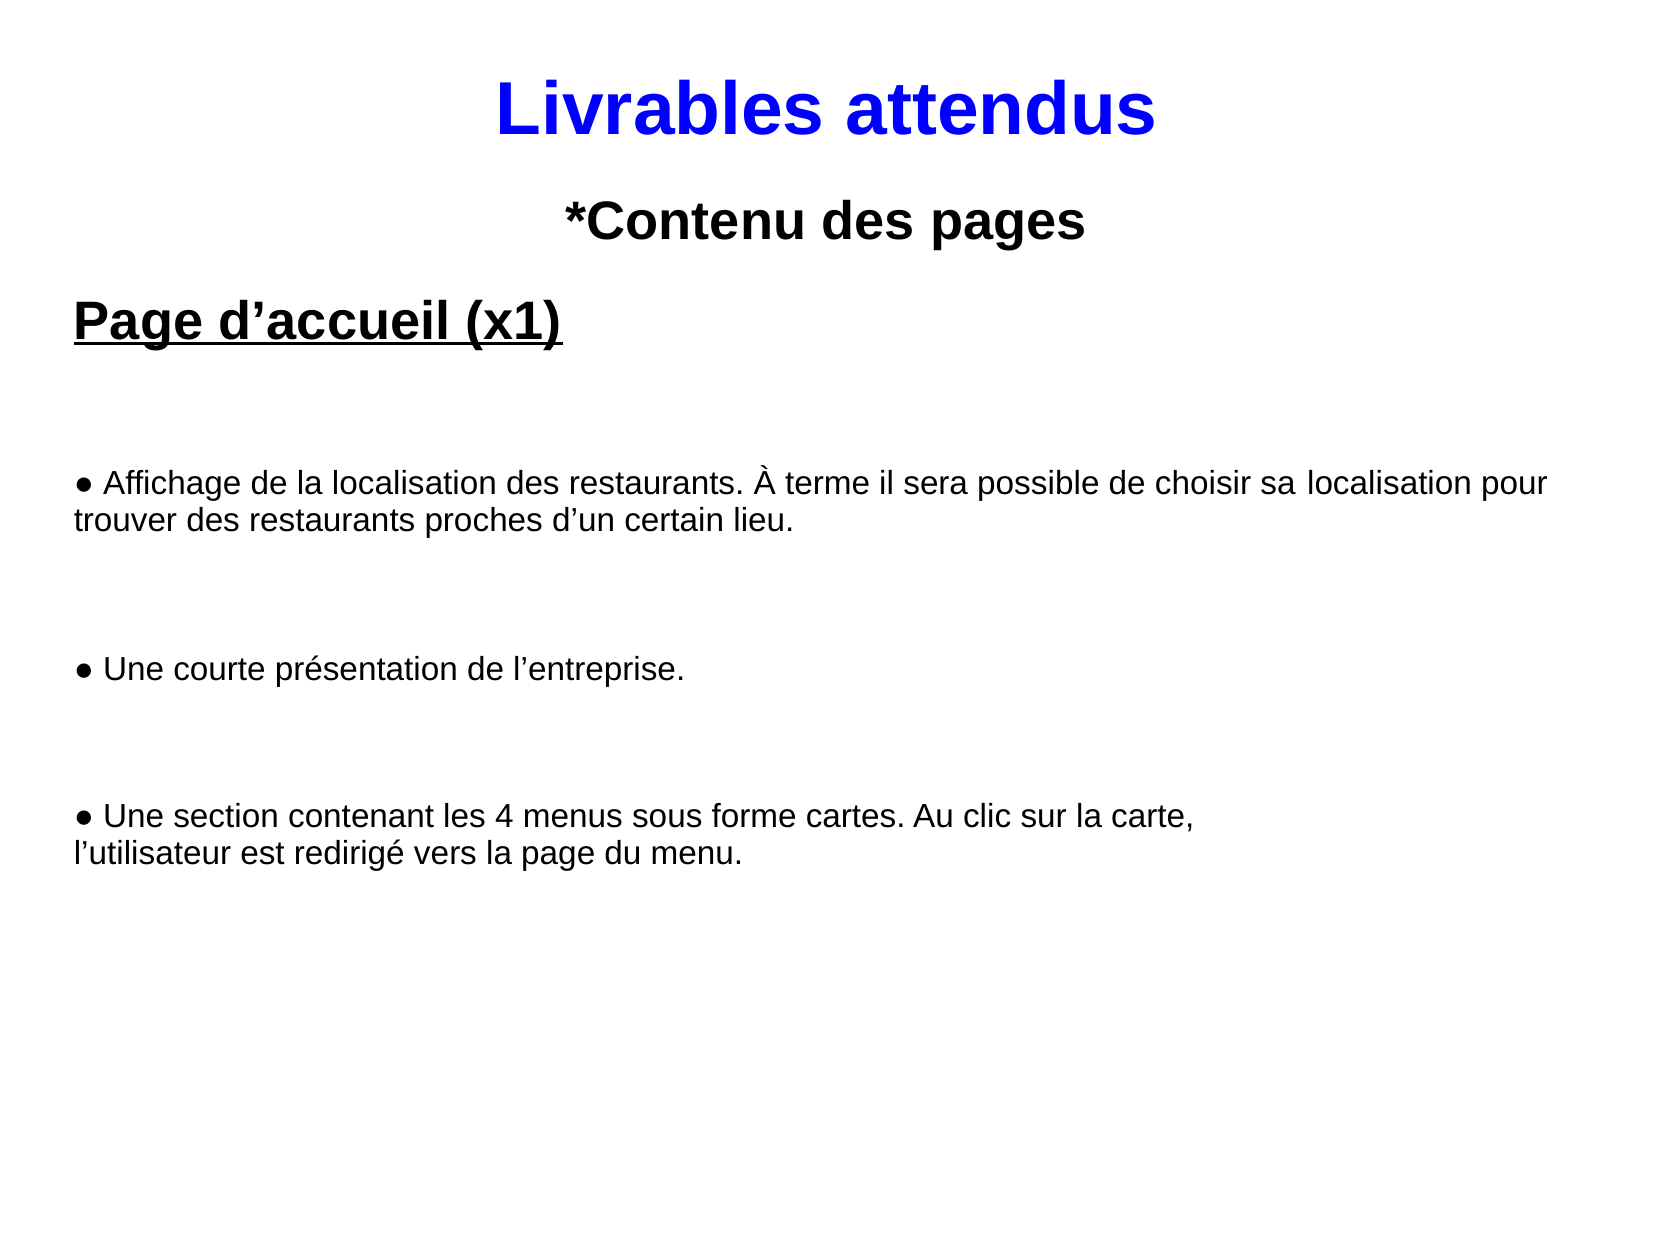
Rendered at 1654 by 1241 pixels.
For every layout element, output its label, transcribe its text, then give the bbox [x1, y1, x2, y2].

text_box Livrables attendus *Contenu des pages Page d’accueil (x1) ● Affichage de la localisation des restaurants. À terme il sera possible de choisir sa localisation pour trouver des restaurants proches d’un certain lieu. ● Une courte présentation de l’entreprise. ● Une section contenant les 4 menus sous forme cartes. Au clic sur la carte, l’utilisateur est redirigé vers la page du menu. [59, 59, 1595, 1152]
